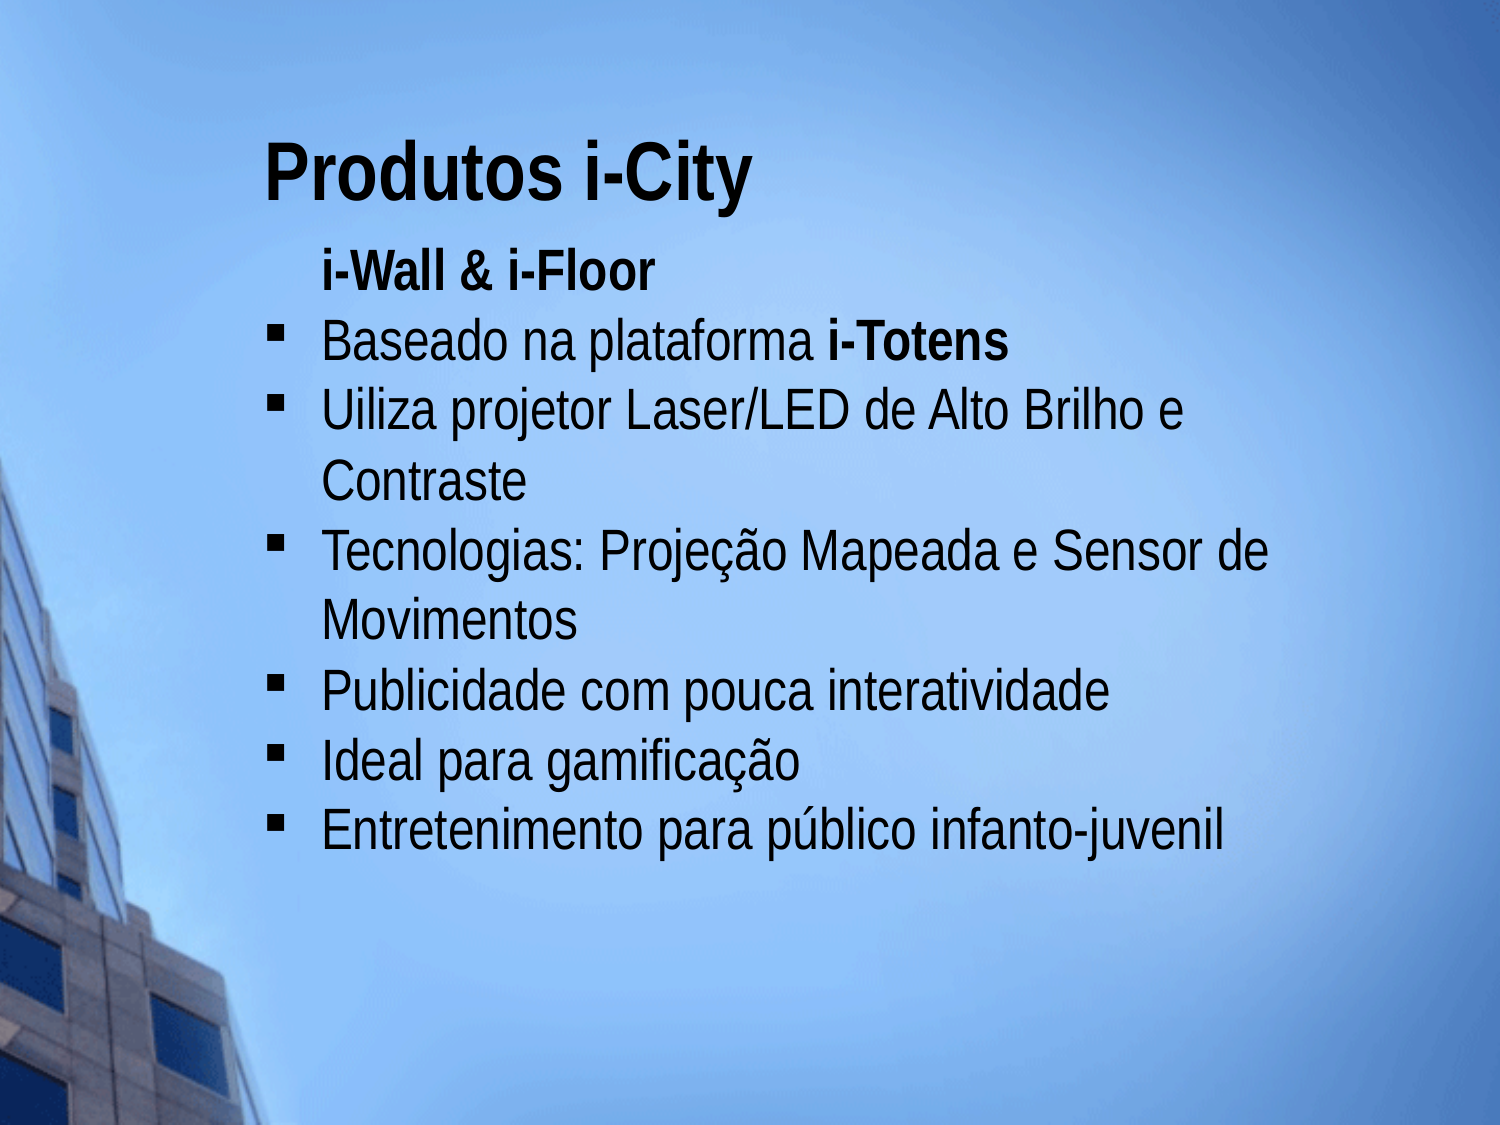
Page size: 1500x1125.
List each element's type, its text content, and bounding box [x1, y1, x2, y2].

text_box i-Wall & i-Floor Baseado na plataforma i-Totens Uiliza projetor Laser/LED de Alto Brilho e Contraste Tecnologias: Projeção Mapeada e Sensor de Movimentos Publicidade com pouca interatividade Ideal para gamificação Entretenimento para público infanto-juvenil [249, 224, 1413, 1094]
picture [0, 0, 1500, 1125]
text_box Produtos i-City [249, 112, 1413, 224]
